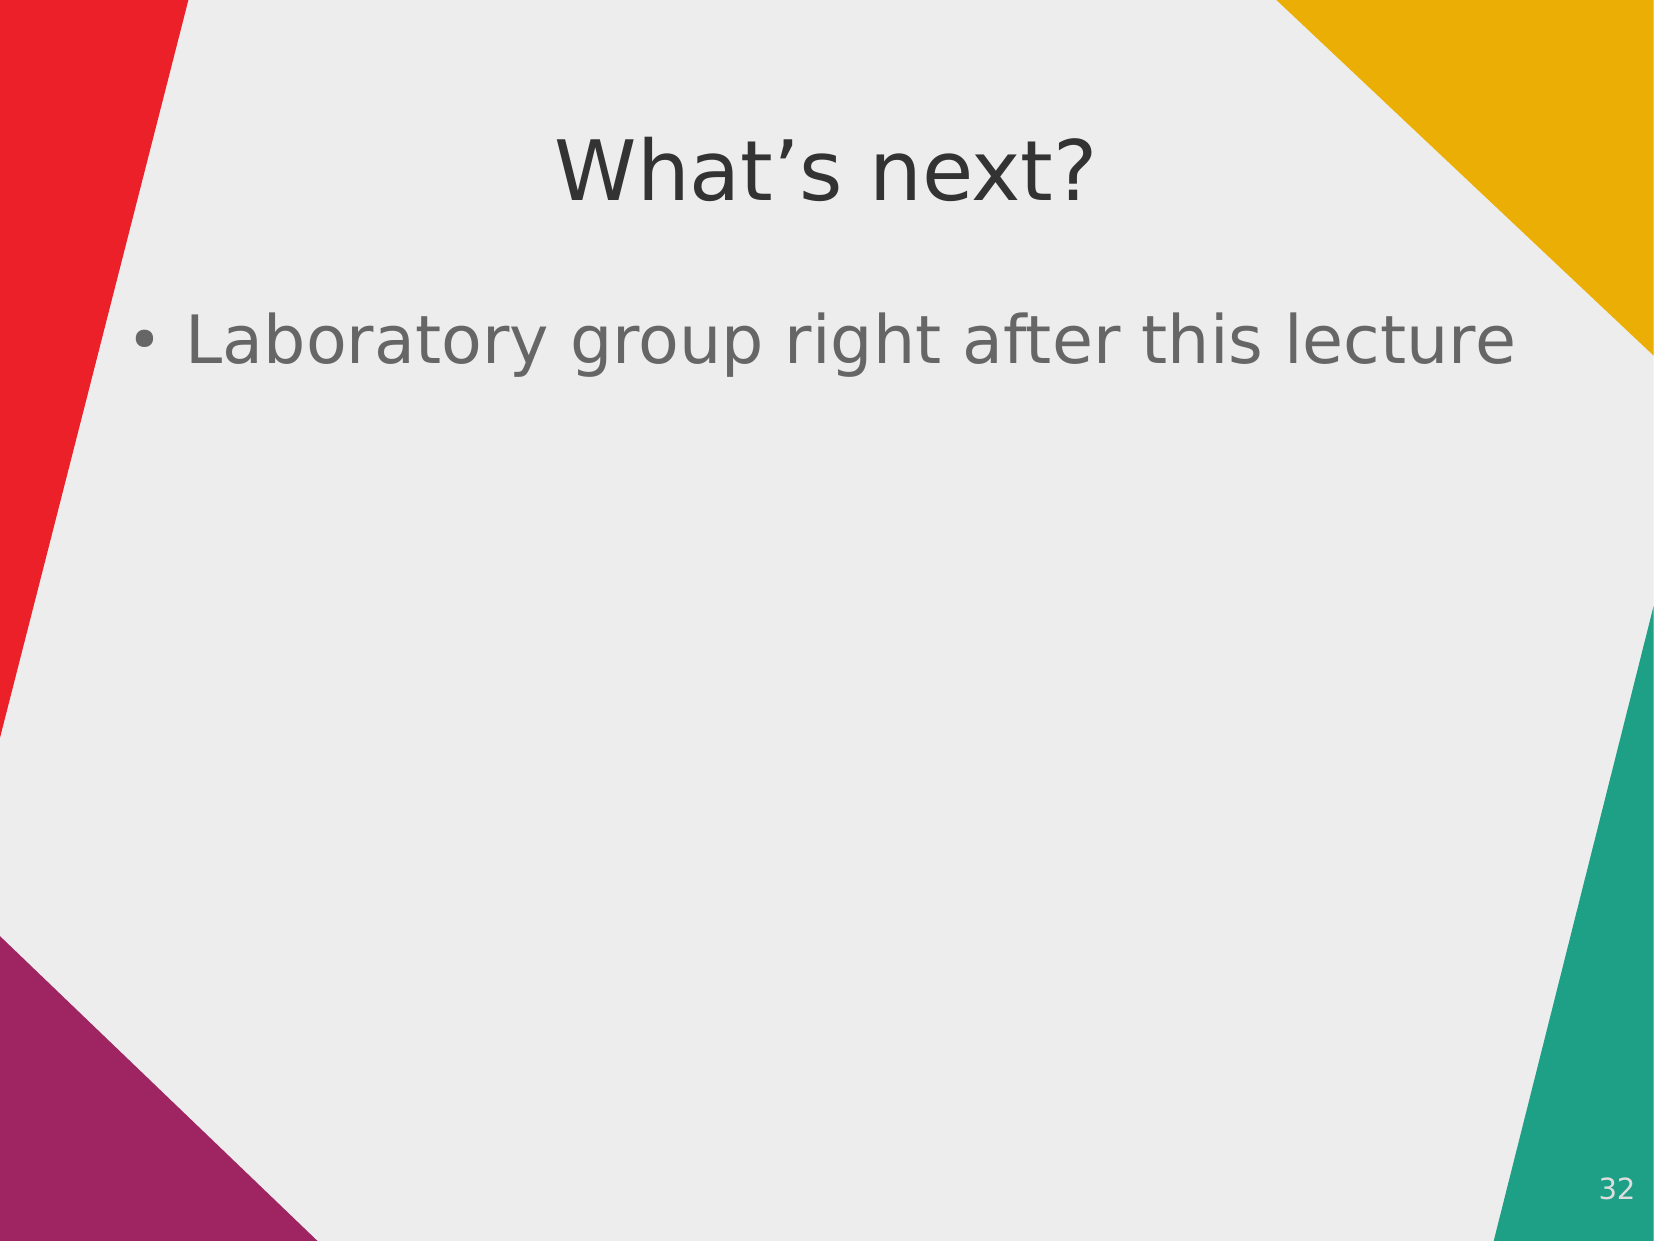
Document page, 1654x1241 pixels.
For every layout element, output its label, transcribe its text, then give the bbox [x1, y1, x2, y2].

list Laboratory group right after this lecture [114, 302, 1539, 1033]
title What’s next? [114, 73, 1539, 271]
